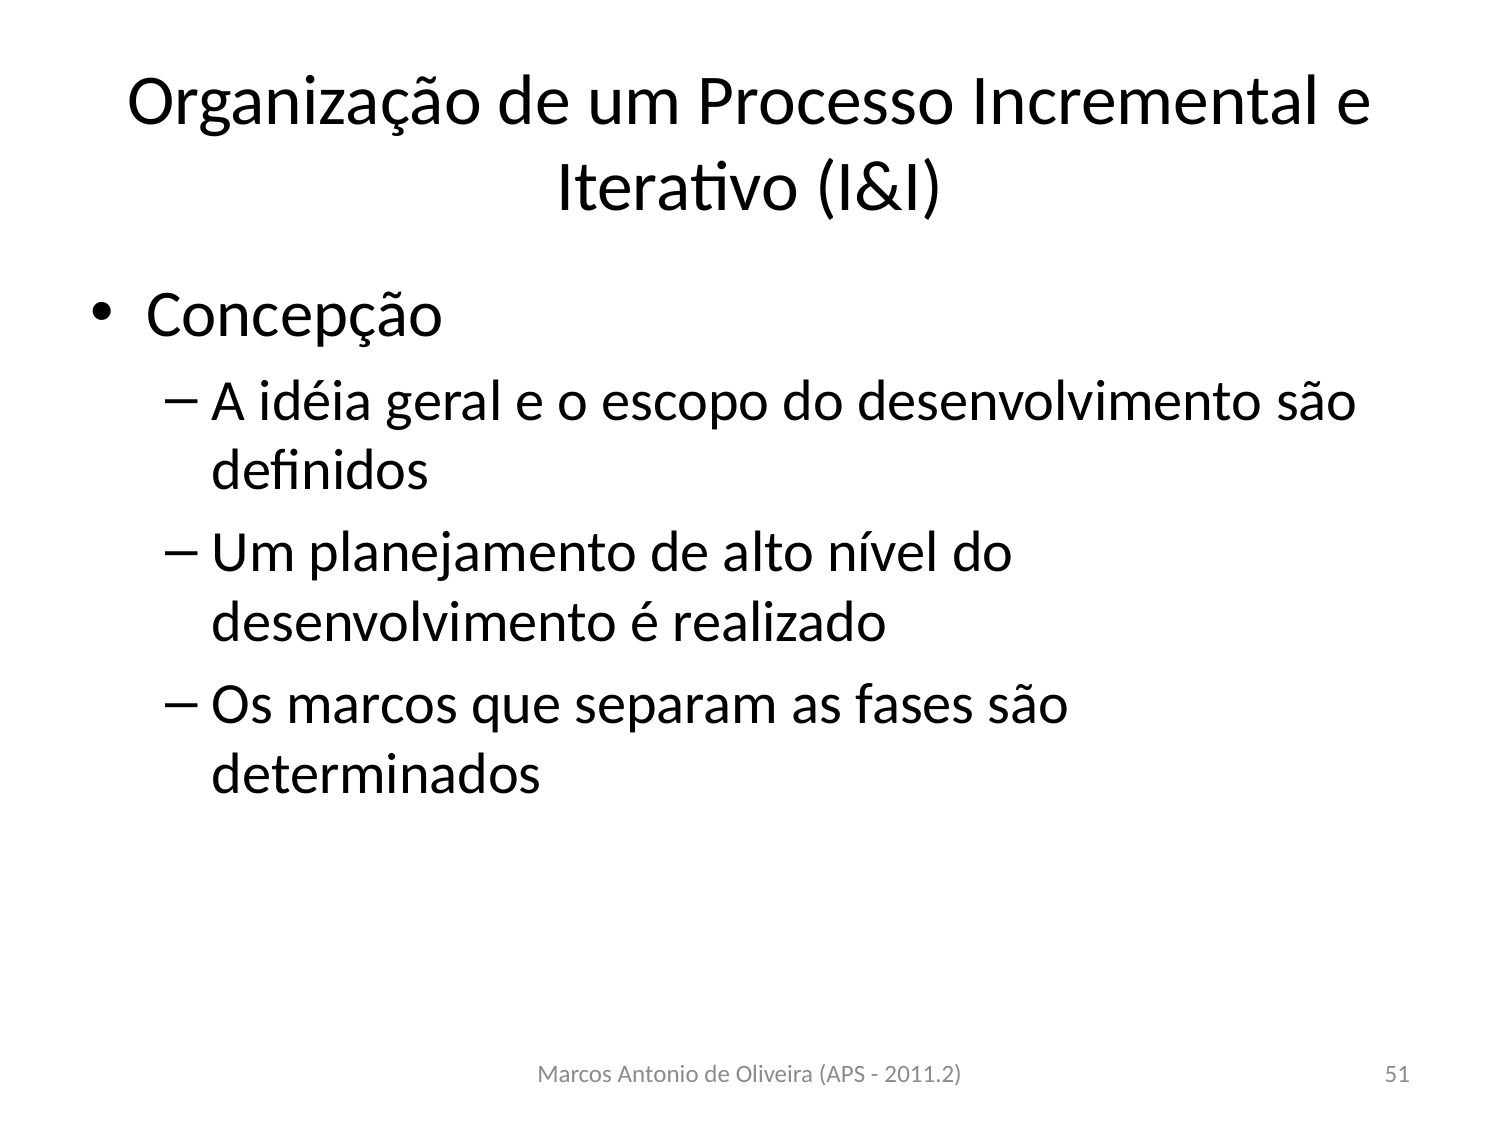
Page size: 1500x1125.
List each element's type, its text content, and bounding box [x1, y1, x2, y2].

footer Marcos Antonio de Oliveira (APS - 2011.2) [512, 1042, 988, 1103]
title Organização de um Processo Incremental e Iterativo (I&I) [75, 45, 1425, 233]
list Concepção A idéia geral e o escopo do desenvolvimento são definidos Um planejamento de alto nível do desenvolvimento é realizado Os marcos que separam as fases são determinados [75, 262, 1425, 1005]
slide_number <número> [1074, 1042, 1425, 1103]
